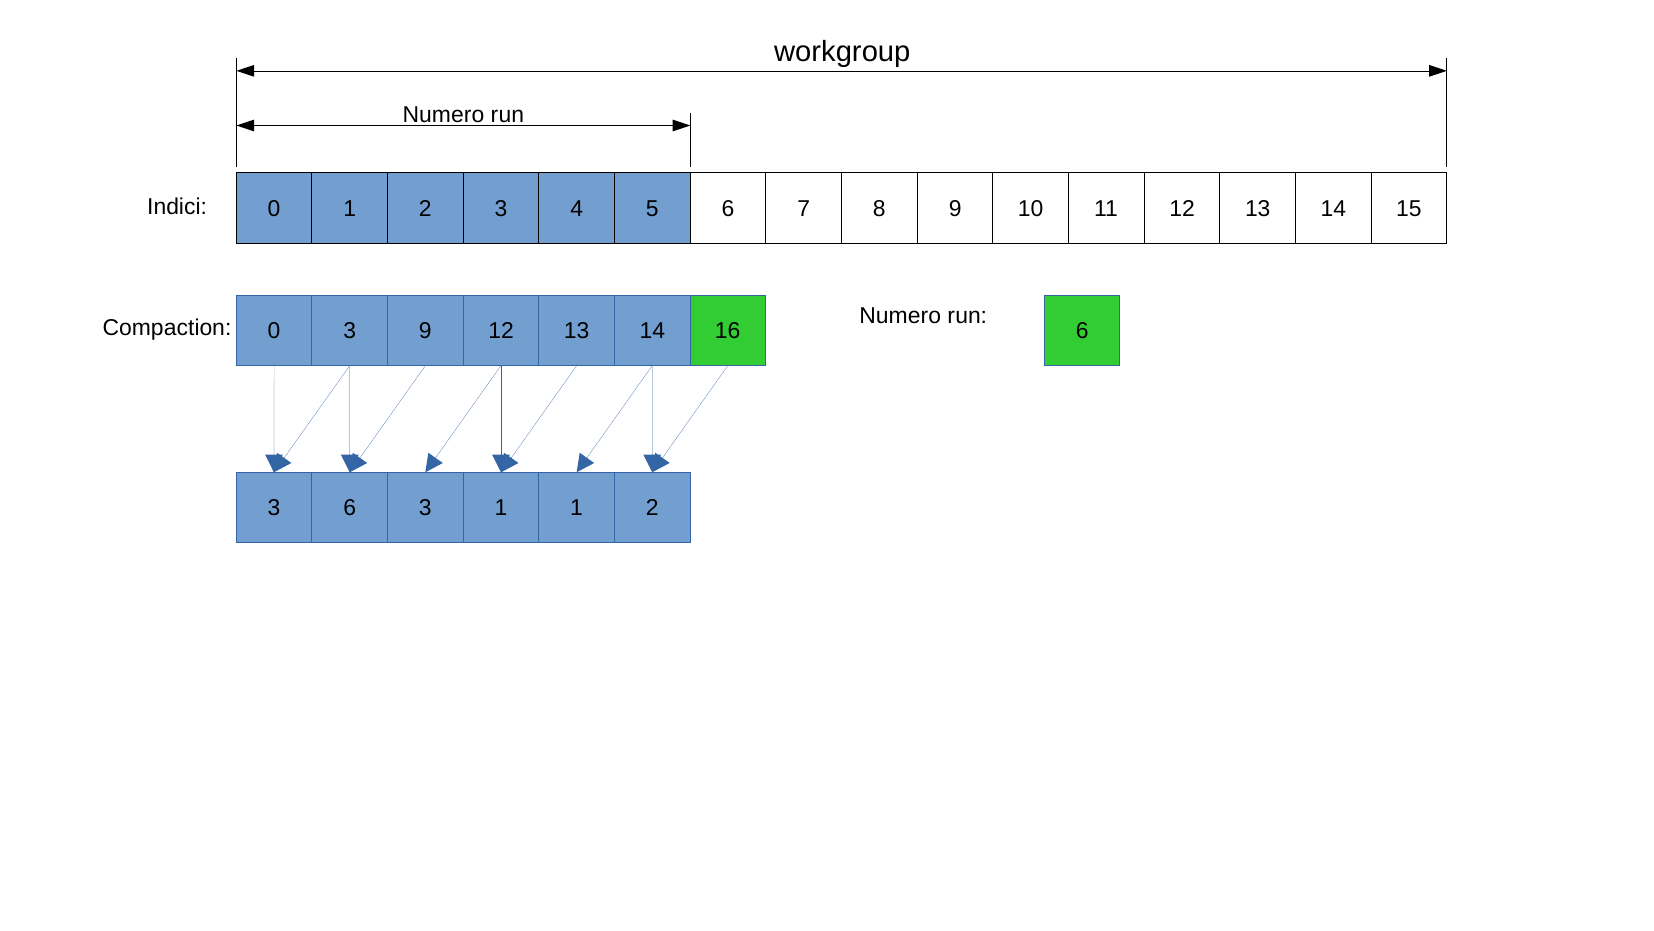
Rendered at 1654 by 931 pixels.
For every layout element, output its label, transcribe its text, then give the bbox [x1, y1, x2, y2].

text_box Compaction: [0, 307, 247, 374]
text_box 10 [992, 172, 1068, 244]
text_box 14 [1295, 172, 1371, 244]
text_box 1 [538, 472, 614, 543]
text_box 6 [690, 172, 765, 244]
text_box Indici: [132, 186, 222, 253]
text_box 7 [765, 172, 841, 244]
text_box 13 [1219, 172, 1295, 244]
text_box 6 [1044, 295, 1120, 366]
text_box 1 [311, 172, 387, 244]
text_box Numero run: [814, 295, 1002, 362]
text_box 11 [1068, 172, 1144, 244]
text_box 2 [614, 472, 691, 543]
text_box 13 [538, 295, 614, 366]
text_box 3 [463, 172, 538, 244]
text_box 5 [614, 172, 690, 244]
text_box 3 [311, 295, 387, 366]
text_box 12 [463, 295, 538, 366]
text_box 1 [463, 472, 538, 543]
text_box 9 [387, 295, 463, 366]
text_box 3 [387, 472, 463, 543]
text_box 0 [236, 172, 311, 244]
text_box 0 [236, 295, 311, 366]
text_box 15 [1371, 172, 1447, 244]
text_box 16 [690, 295, 766, 366]
text_box 9 [917, 172, 992, 244]
text_box 12 [1144, 172, 1219, 244]
text_box 2 [387, 172, 463, 244]
text_box 4 [538, 172, 614, 244]
text_box 3 [236, 472, 311, 543]
text_box 8 [841, 172, 917, 244]
text_box 14 [614, 295, 690, 366]
text_box 6 [311, 472, 387, 543]
